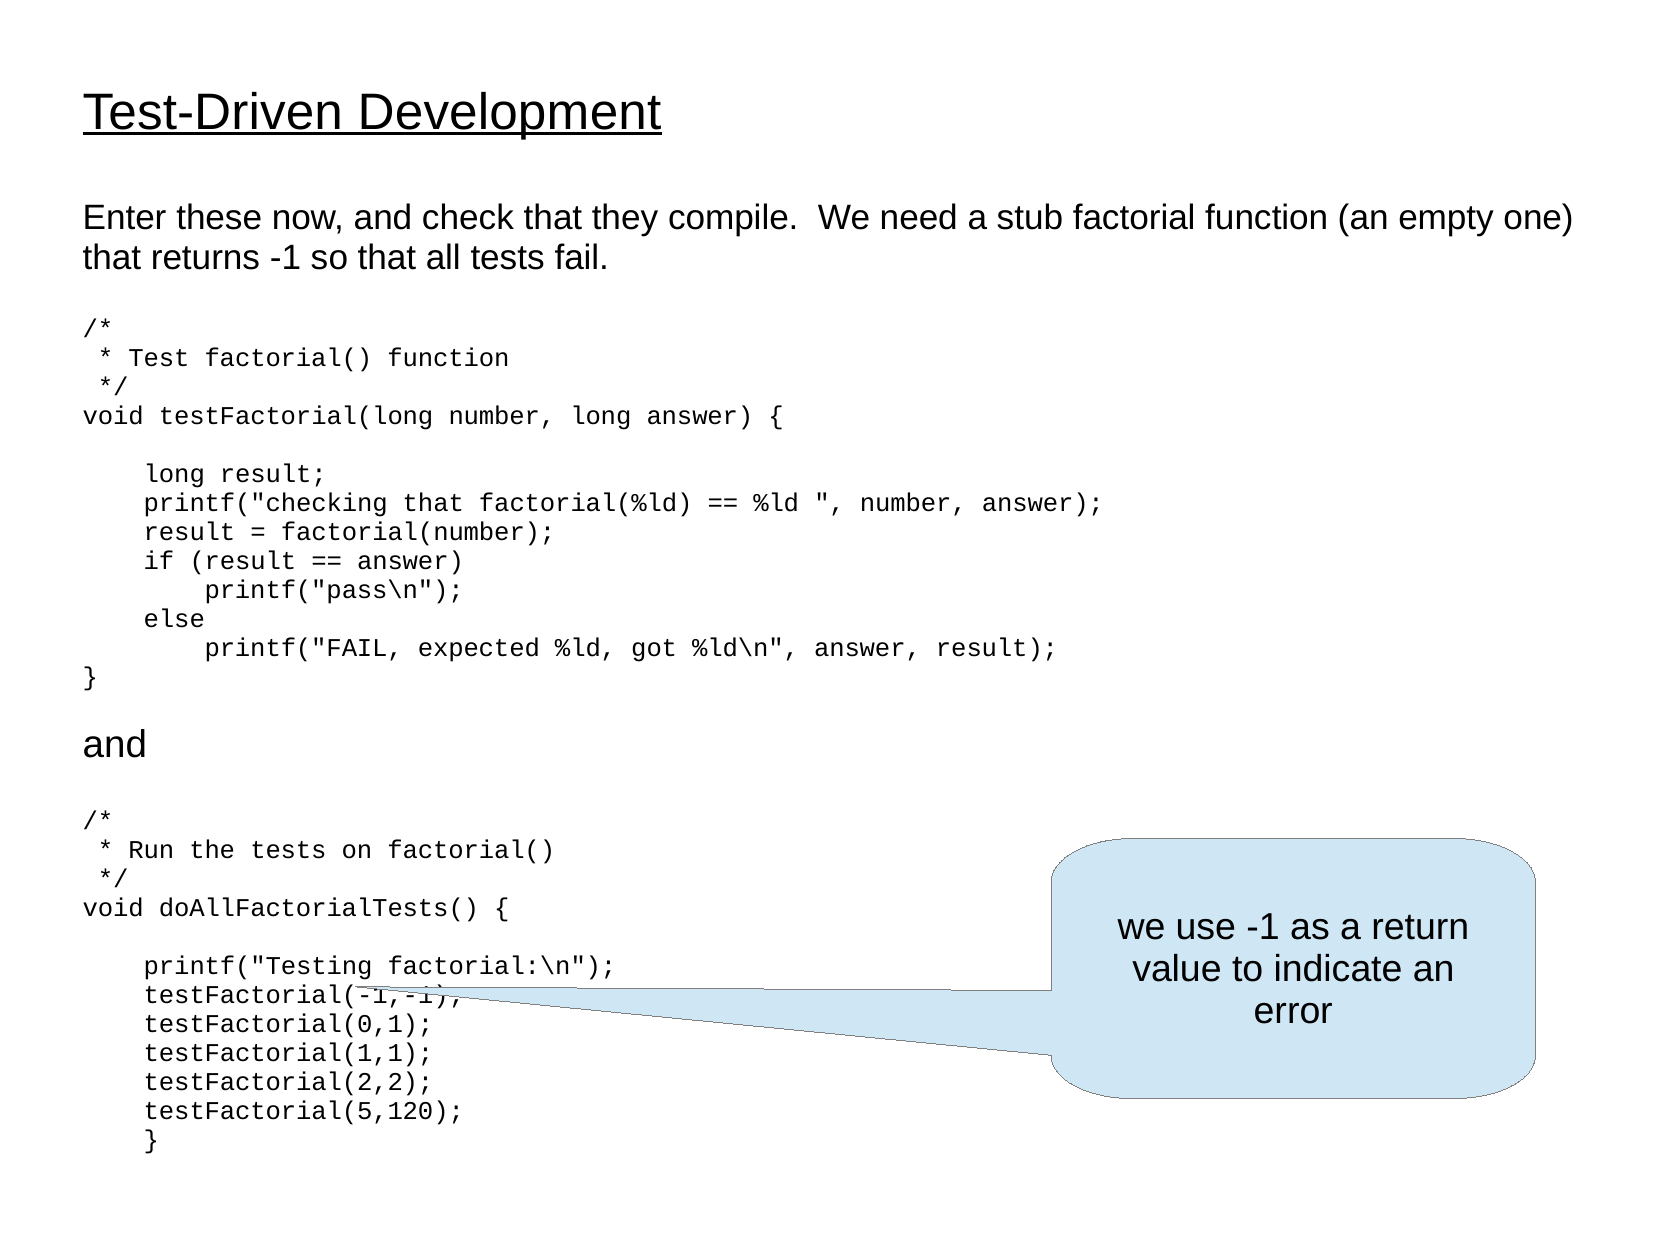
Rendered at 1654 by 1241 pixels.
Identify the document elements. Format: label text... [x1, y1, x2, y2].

subtitle Test-Driven Development Enter these now, and check that they compile. We need a stub factorial function (an empty one) that returns -1 so that all tests fail. /* * Test factorial() function */ void testFactorial(long number, long answer) { long result; printf("checking that factorial(%ld) == %ld ", number, answer); result = factorial(number); if (result == answer) printf("pass\n"); else printf("FAIL, expected %ld, got %ld\n", answer, result); } and /* * Run the tests on factorial() */ void doAllFactorialTests() { printf("Testing factorial:\n"); testFactorial(-1,-1); testFactorial(0,1); testFactorial(1,1); testFactorial(2,2); testFactorial(5,120); } [82, 82, 1595, 1158]
text_box we use -1 as a return value to indicate an error [355, 838, 1536, 1099]
